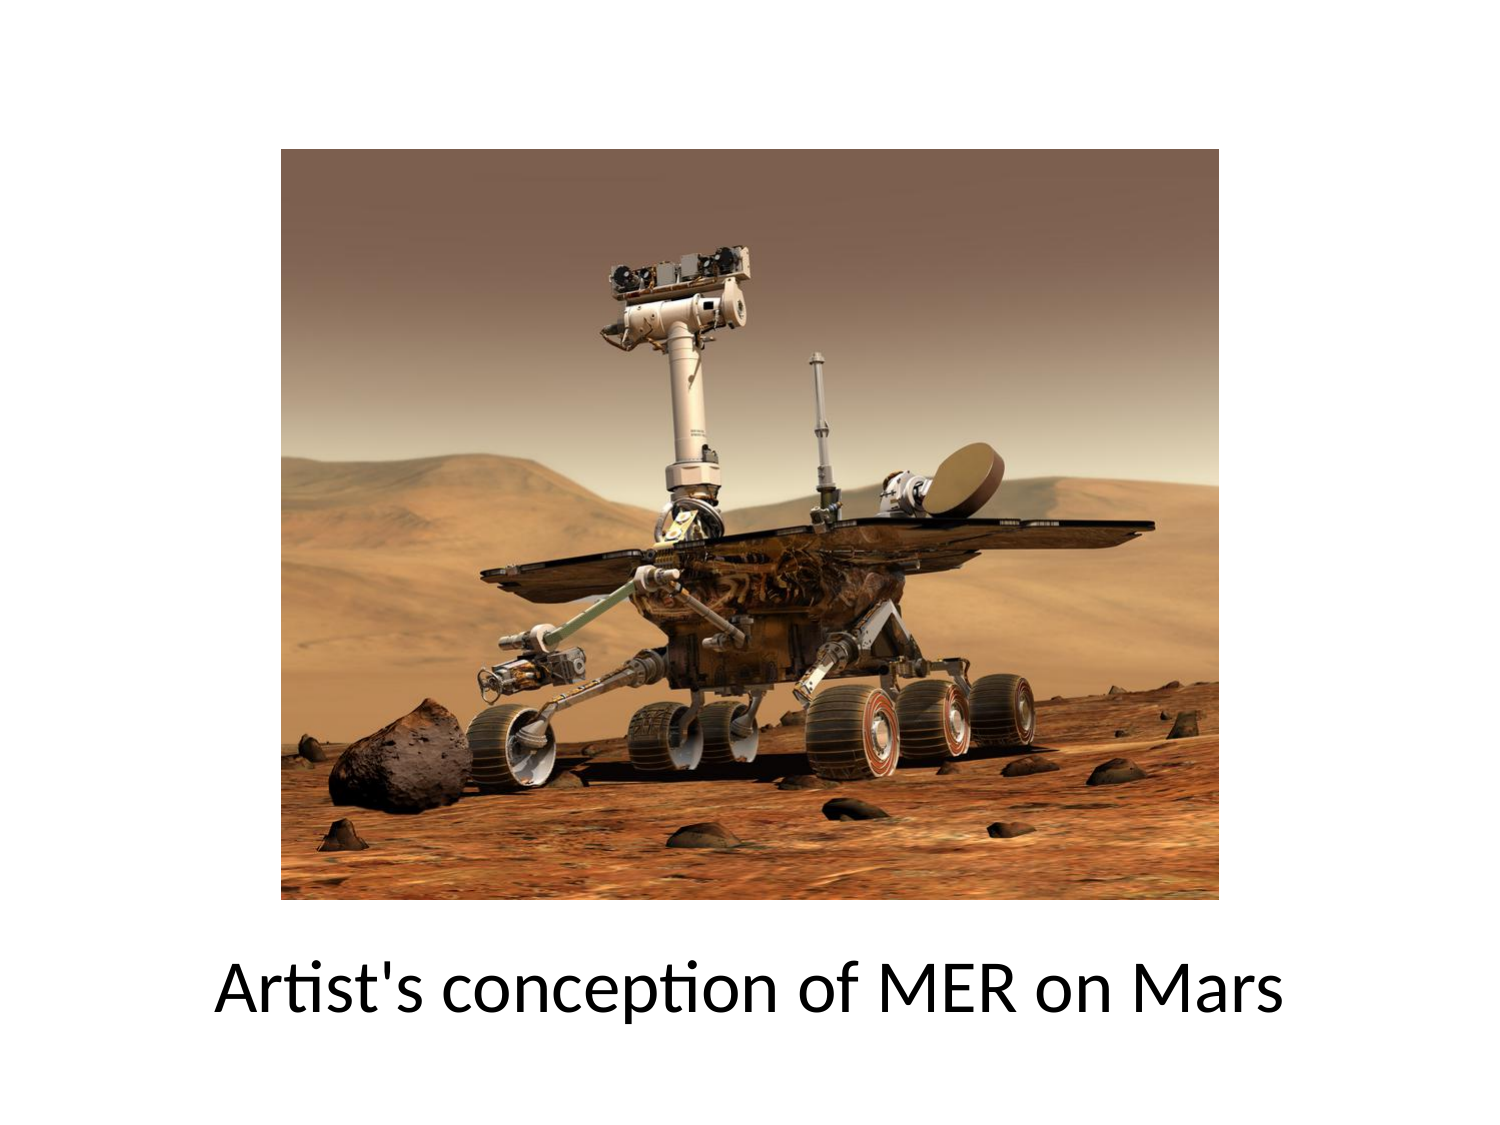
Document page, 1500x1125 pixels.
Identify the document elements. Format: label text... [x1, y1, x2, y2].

picture [281, 149, 1219, 900]
text_box Artist's conception of MER on Mars [199, 929, 1301, 1035]
